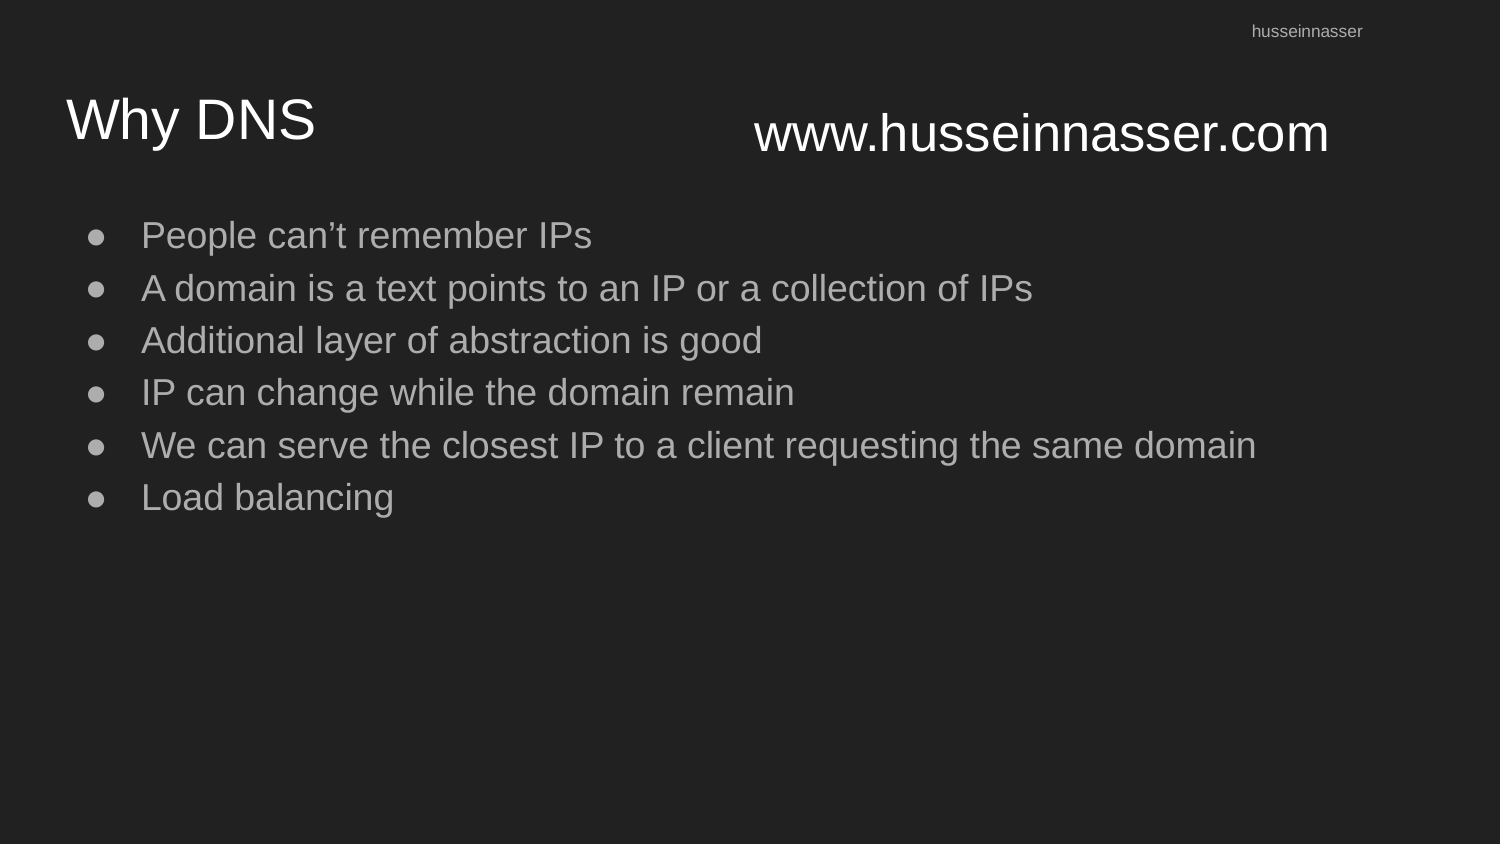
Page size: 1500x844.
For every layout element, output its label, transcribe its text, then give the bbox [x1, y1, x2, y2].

title Why DNS [51, 72, 1449, 167]
title www.husseinnasser.com [739, 84, 1372, 178]
list People can’t remember IPs A domain is a text points to an IP or a collection of IPs Additional layer of abstraction is good IP can change while the domain remain We can serve the closest IP to a client requesting the same domain Load balancing [51, 189, 1449, 750]
subtitle husseinnasser [1236, 11, 1492, 53]
